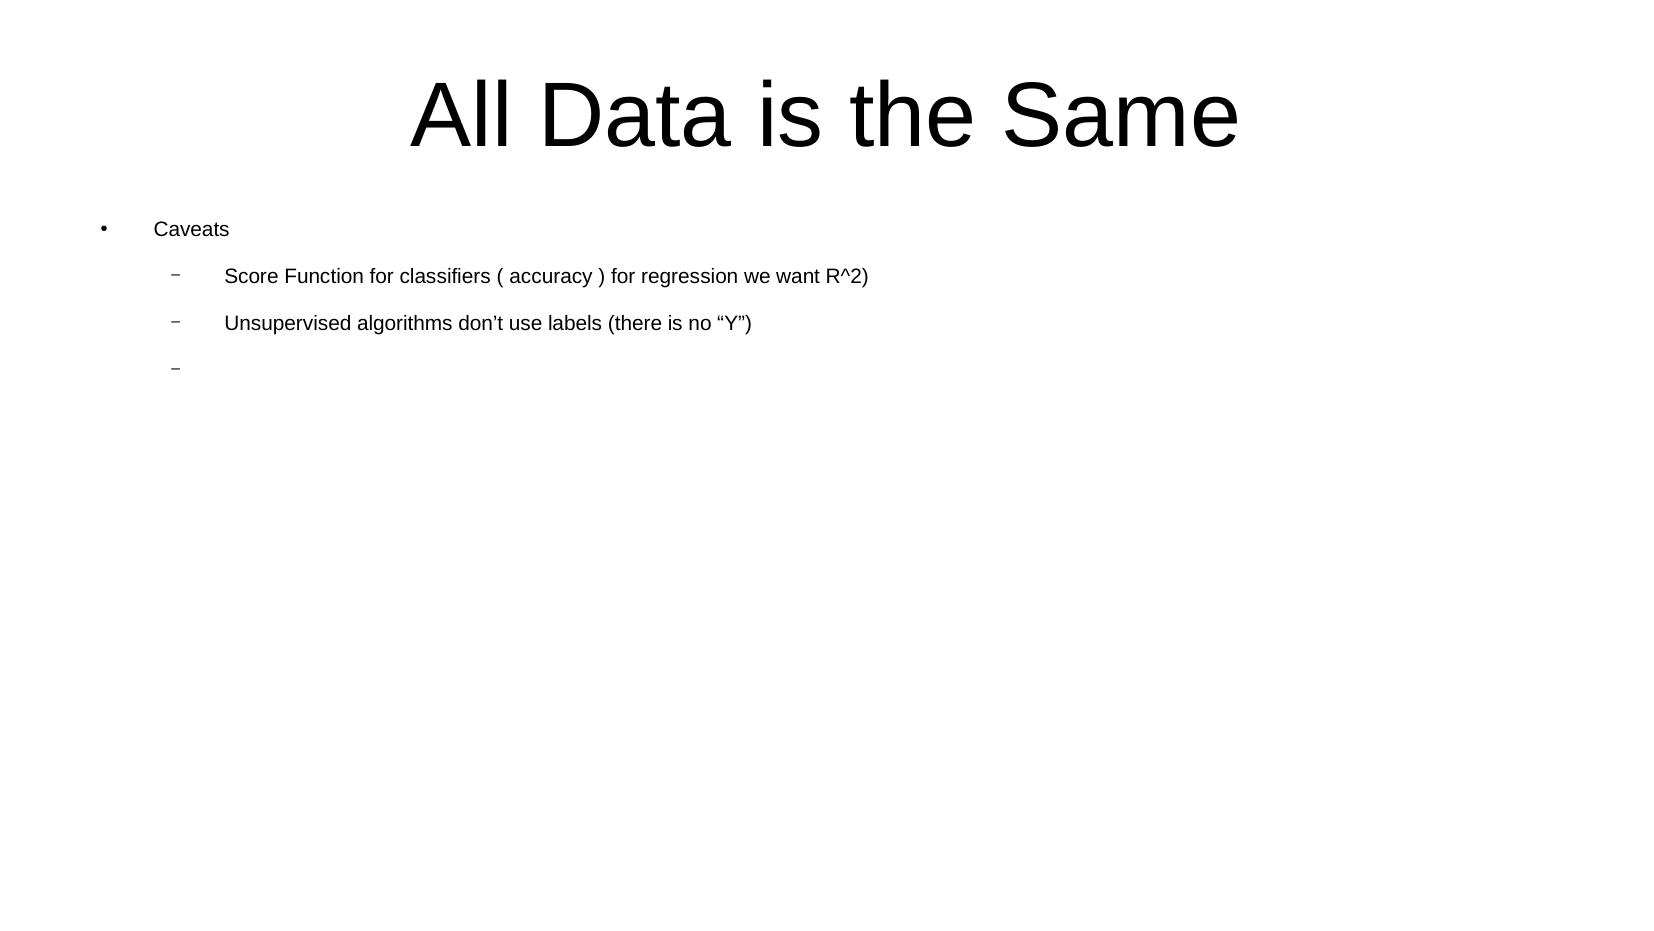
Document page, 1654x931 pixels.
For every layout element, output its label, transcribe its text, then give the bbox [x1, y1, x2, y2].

list Caveats Score Function for classifiers ( accuracy ) for regression we want R^2) Unsupervised algorithms don’t use labels (there is no “Y”) [82, 217, 1621, 916]
title All Data is the Same [82, 37, 1571, 193]
